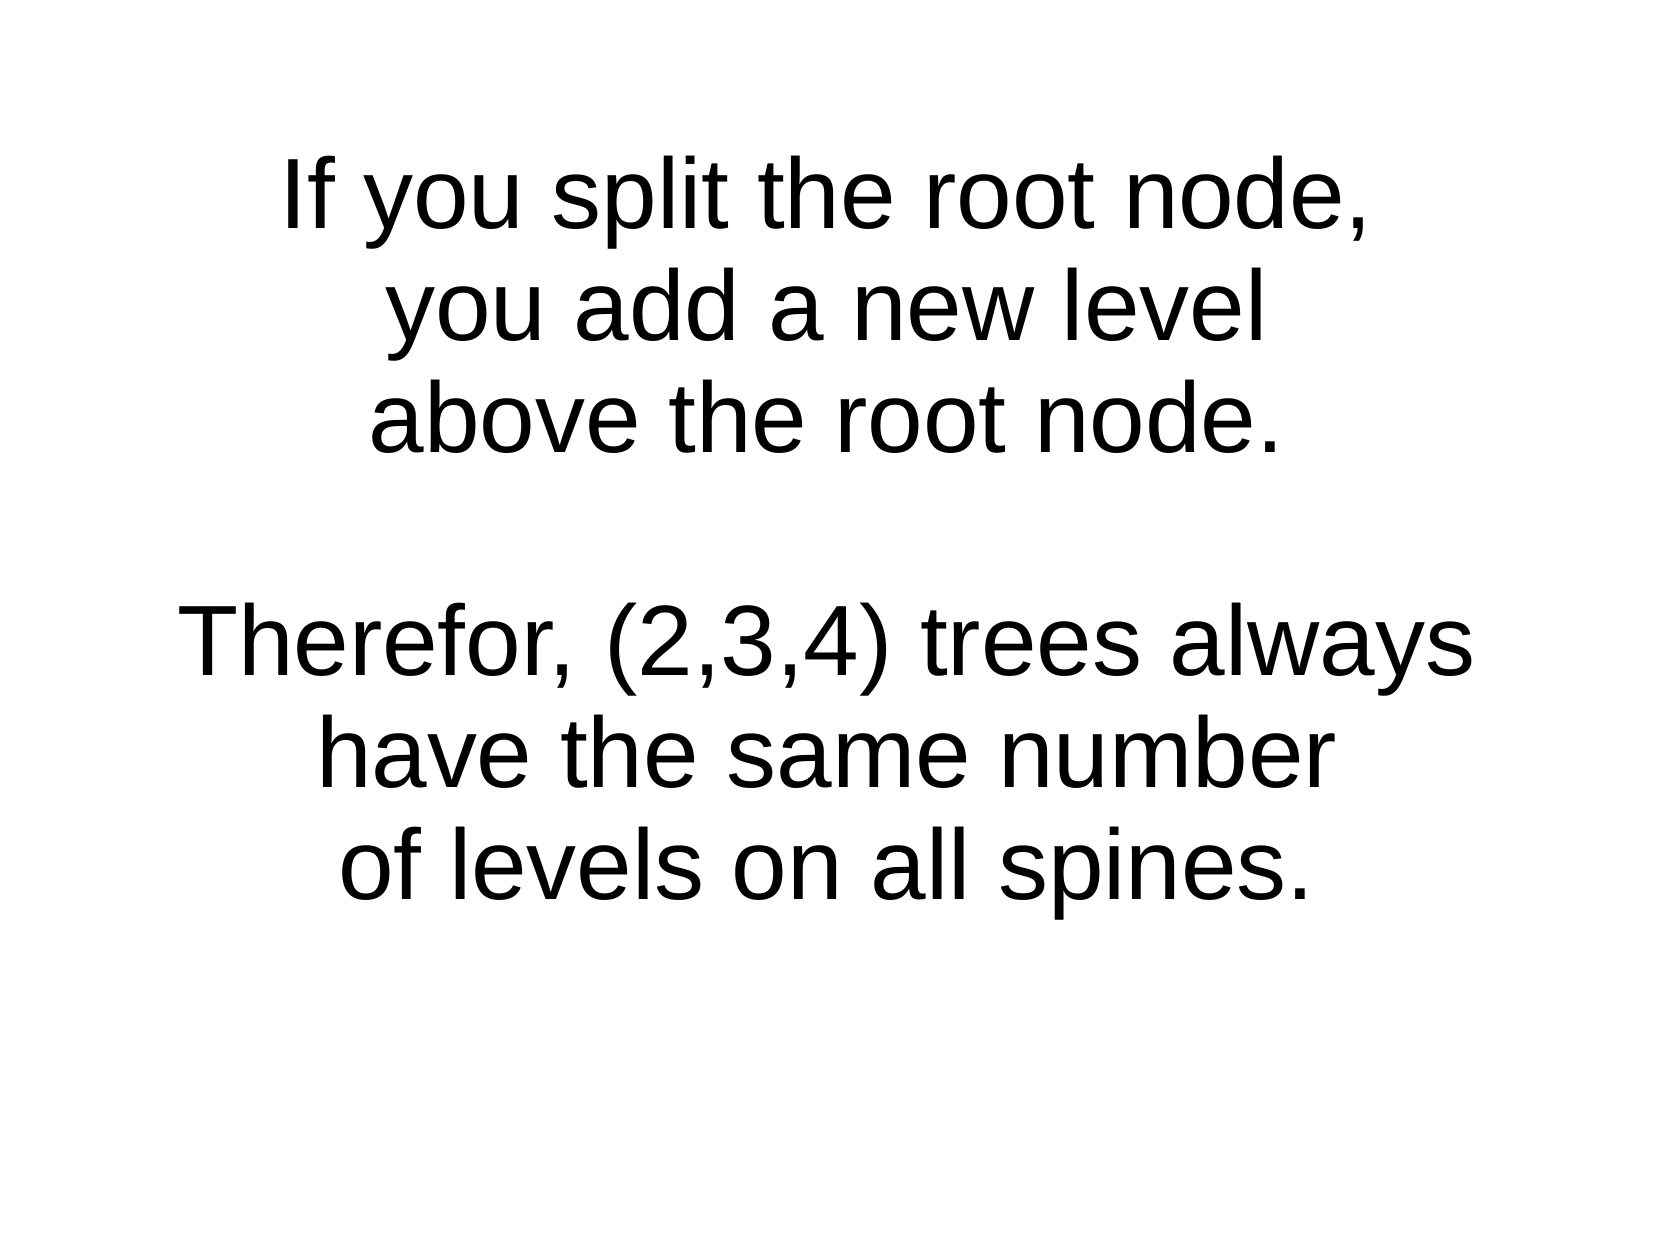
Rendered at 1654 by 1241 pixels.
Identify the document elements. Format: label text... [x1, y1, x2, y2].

subtitle If you split the root node, you add a new level above the root node. Therefor, (2,3,4) trees always have the same number of levels on all spines. [82, 49, 1571, 1010]
